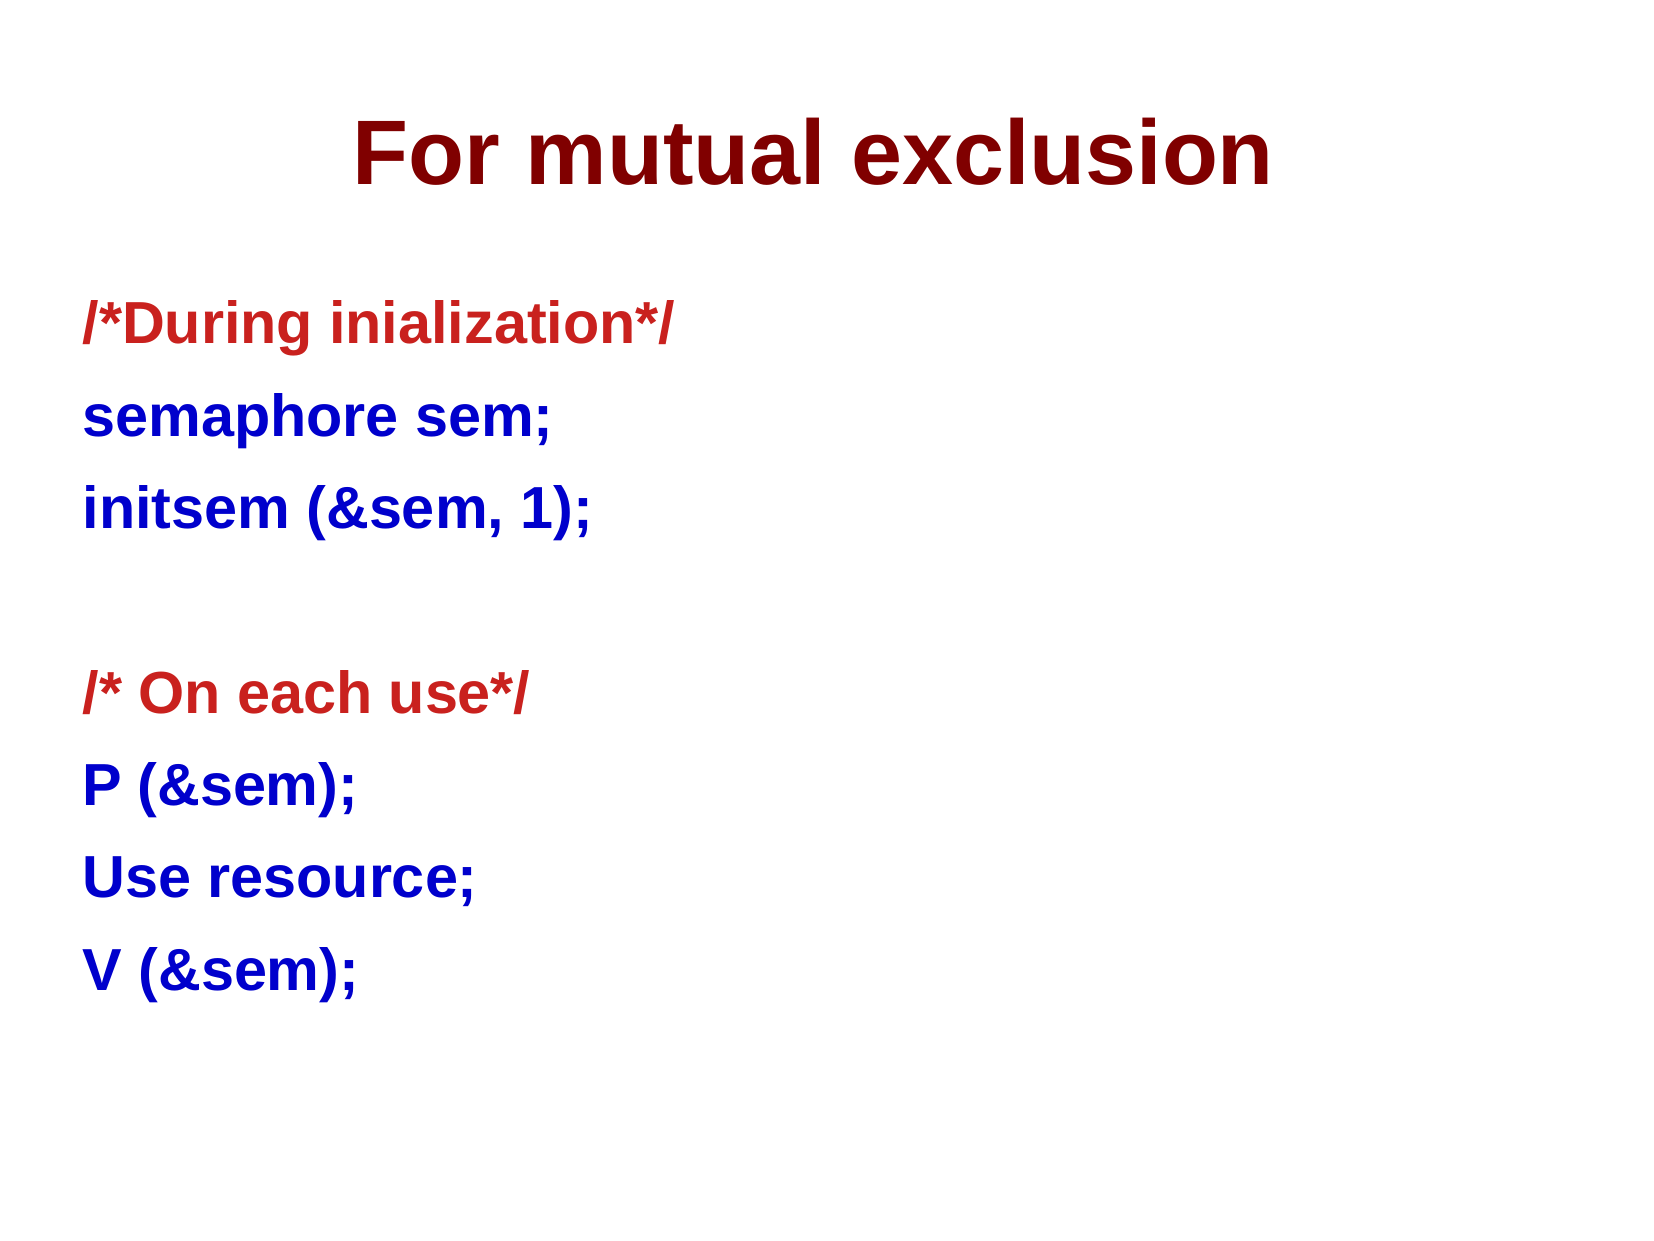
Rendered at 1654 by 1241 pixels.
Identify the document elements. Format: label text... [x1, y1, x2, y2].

list /*During inialization*/ semaphore sem; initsem (&sem, 1); /* On each use*/ P (&sem); Use resource; V (&sem); [82, 290, 1571, 1010]
title For mutual exclusion [82, 49, 1571, 257]
